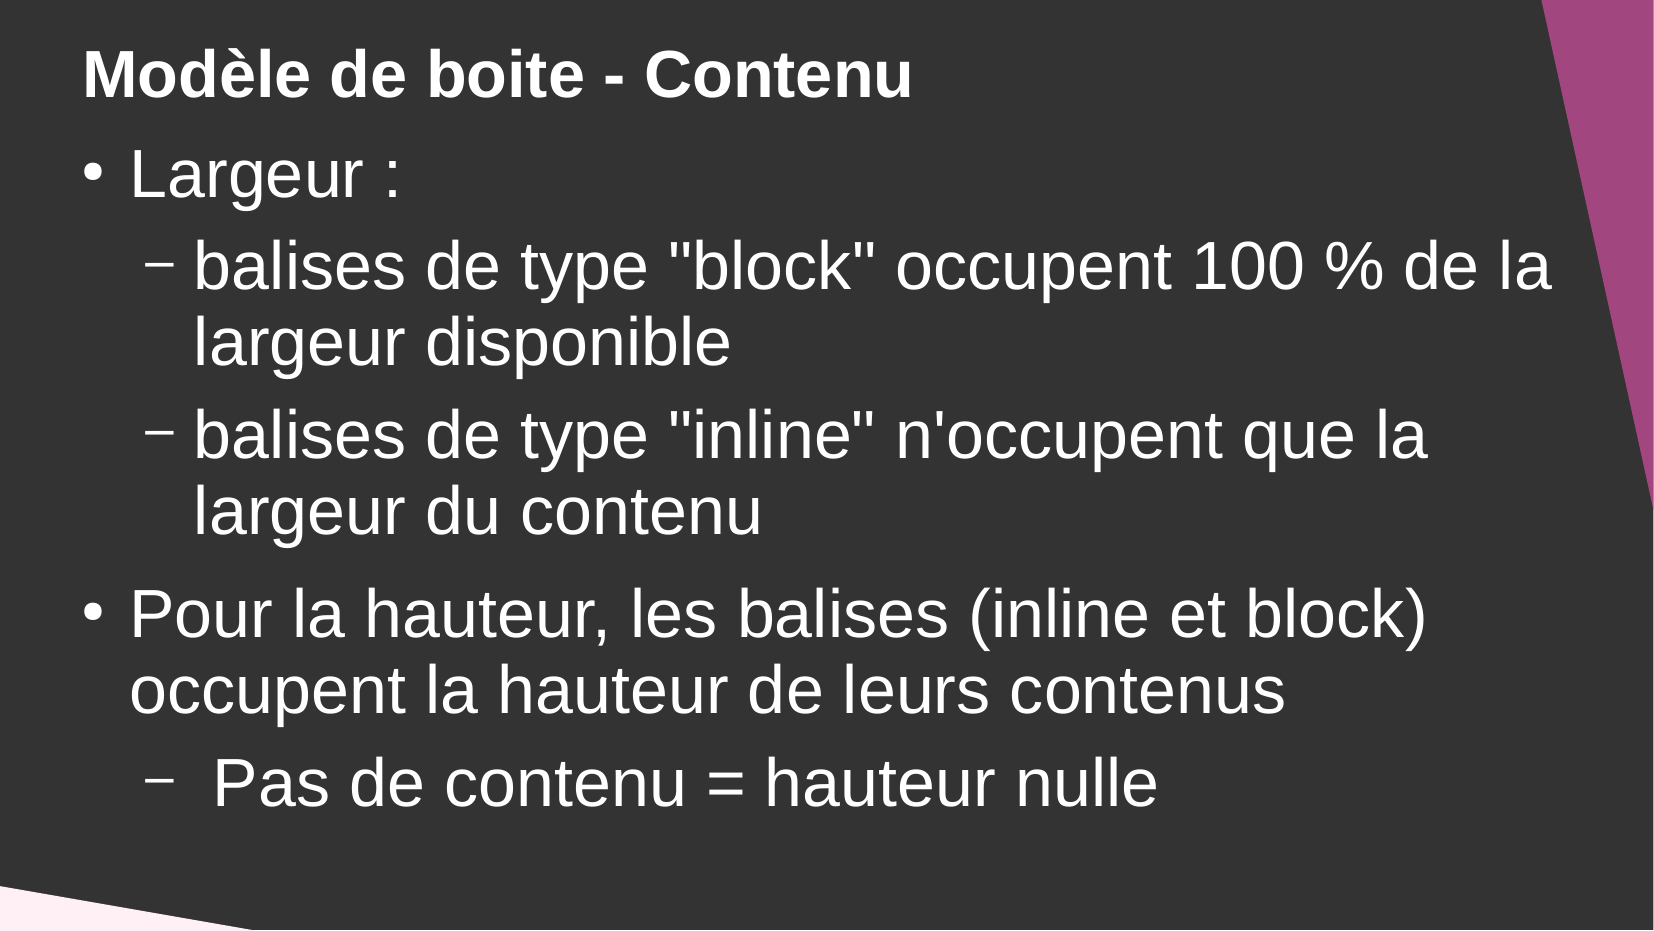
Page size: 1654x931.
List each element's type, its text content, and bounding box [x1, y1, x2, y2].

list Largeur : balises de type "block" occupent 100 % de la largeur disponible balises de type "inline" n'occupent que la largeur du contenu Pour la hauteur, les balises (inline et block) occupent la hauteur de leurs contenus Pas de contenu = hauteur nulle [64, 135, 1604, 827]
text_box [0, 886, 258, 931]
text_box [1541, 0, 1654, 513]
title Modèle de boite - Contenu [82, 37, 1394, 112]
